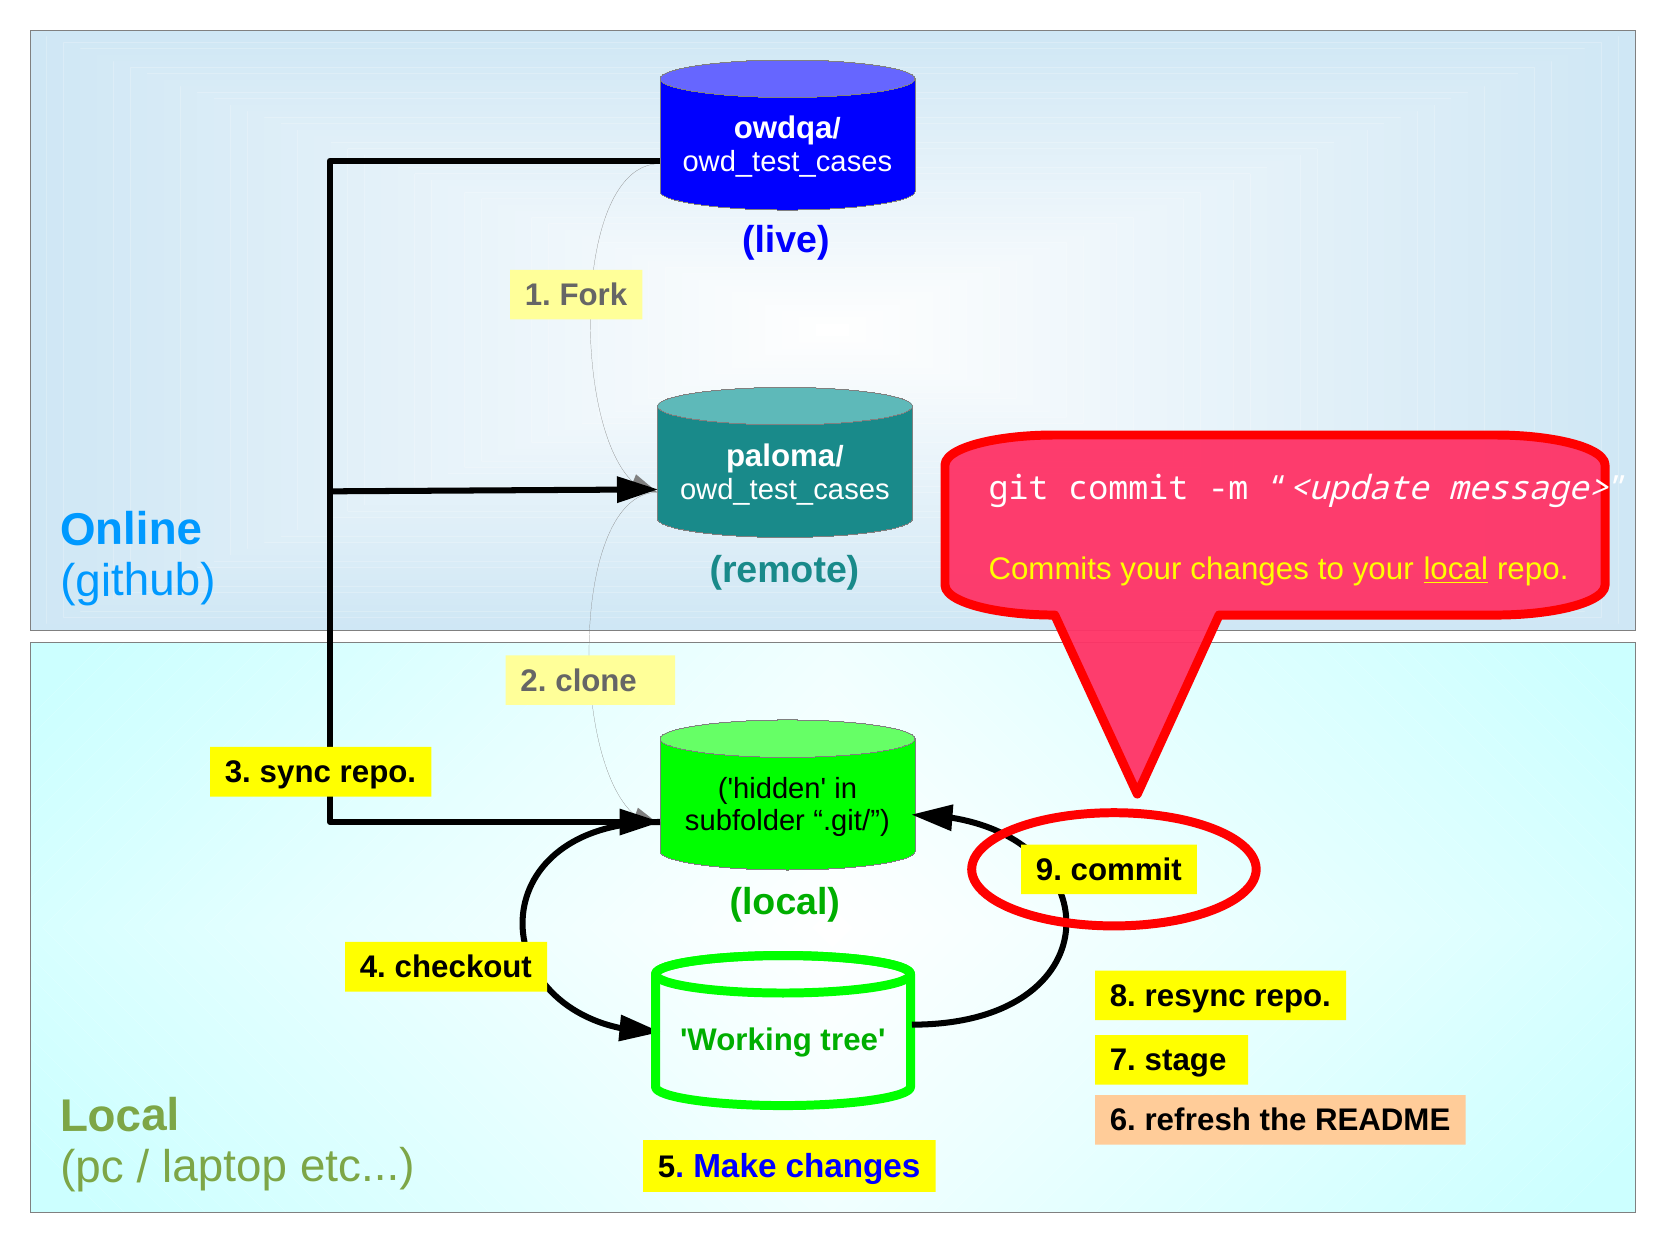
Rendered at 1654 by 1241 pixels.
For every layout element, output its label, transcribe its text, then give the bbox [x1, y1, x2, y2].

text_box 4. checkout [345, 941, 548, 992]
text_box 5. Make changes [643, 1140, 936, 1192]
text_box [526, 817, 1063, 1029]
text_box git commit -m “<update message>” Commits your changes to your local repo. [945, 435, 1606, 795]
text_box Local (pc / laptop etc...) [45, 1080, 430, 1200]
text_box 3. sync repo. [210, 746, 432, 797]
text_box [333, 493, 635, 631]
text_box [333, 164, 649, 488]
text_box [30, 642, 1636, 1213]
text_box paloma/ owd_test_cases [657, 408, 913, 538]
text_box ('hidden' in subfolder “.git/”) [660, 739, 916, 871]
text_box 'Working tree' [655, 976, 911, 1106]
text_box [1014, 818, 1251, 921]
text_box (remote) [694, 540, 875, 598]
text_box [30, 30, 1636, 631]
text_box 1. Fork [510, 269, 643, 320]
text_box owdqa/ owd_test_cases [660, 79, 916, 210]
text_box [333, 642, 629, 819]
text_box 9. commit [1021, 844, 1197, 895]
text_box 8. resync repo. [1095, 970, 1347, 1021]
text_box Online (github) [45, 495, 231, 614]
text_box [977, 839, 1063, 917]
text_box 6. refresh the README [1095, 1095, 1466, 1145]
text_box 2. clone [505, 655, 676, 705]
text_box (live) [727, 210, 845, 268]
text_box 7. stage [1095, 1035, 1249, 1085]
text_box (local) [714, 873, 856, 930]
